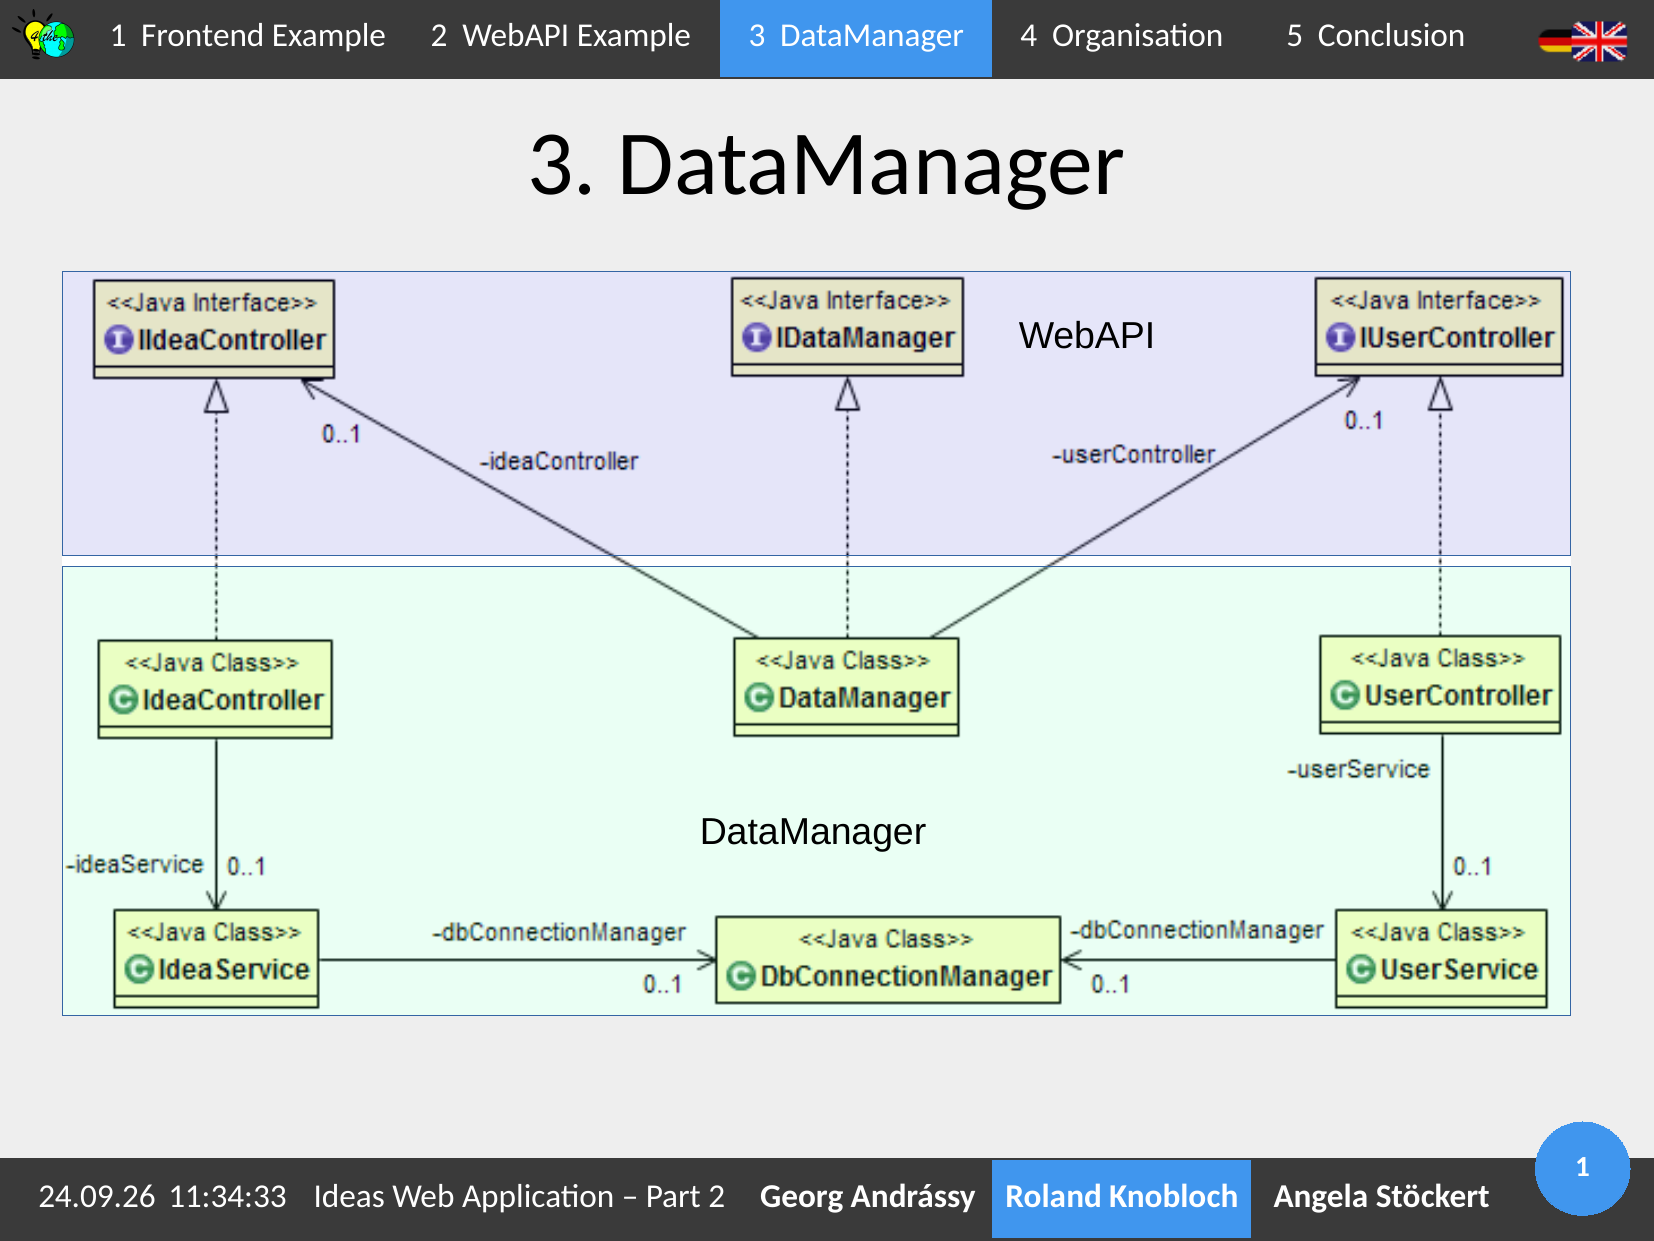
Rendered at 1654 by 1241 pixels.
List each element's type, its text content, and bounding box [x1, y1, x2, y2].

text_box [62, 271, 1571, 556]
text_box Ideas Web Application – Part 2 [307, 1160, 733, 1238]
text_box Georg Andrássy [744, 1160, 992, 1238]
text_box 3 DataManager [720, 0, 992, 77]
title 3. DataManager [82, 94, 1571, 249]
text_box 4 Organisation [992, 0, 1251, 77]
picture [62, 556, 1571, 566]
text_box Roland Knobloch [992, 1160, 1251, 1238]
text_box Angela Stöckert [1251, 1160, 1512, 1238]
text_box 1 Frontend Example [94, 0, 401, 77]
text_box WebAPI [1003, 307, 1252, 364]
text_box 5 Conclusion [1251, 0, 1501, 77]
text_box DataManager [685, 803, 1028, 860]
picture [2, 0, 83, 79]
text_box 2 WebAPI Example [401, 0, 720, 77]
picture [1536, 18, 1629, 64]
text_box [62, 566, 1571, 1016]
